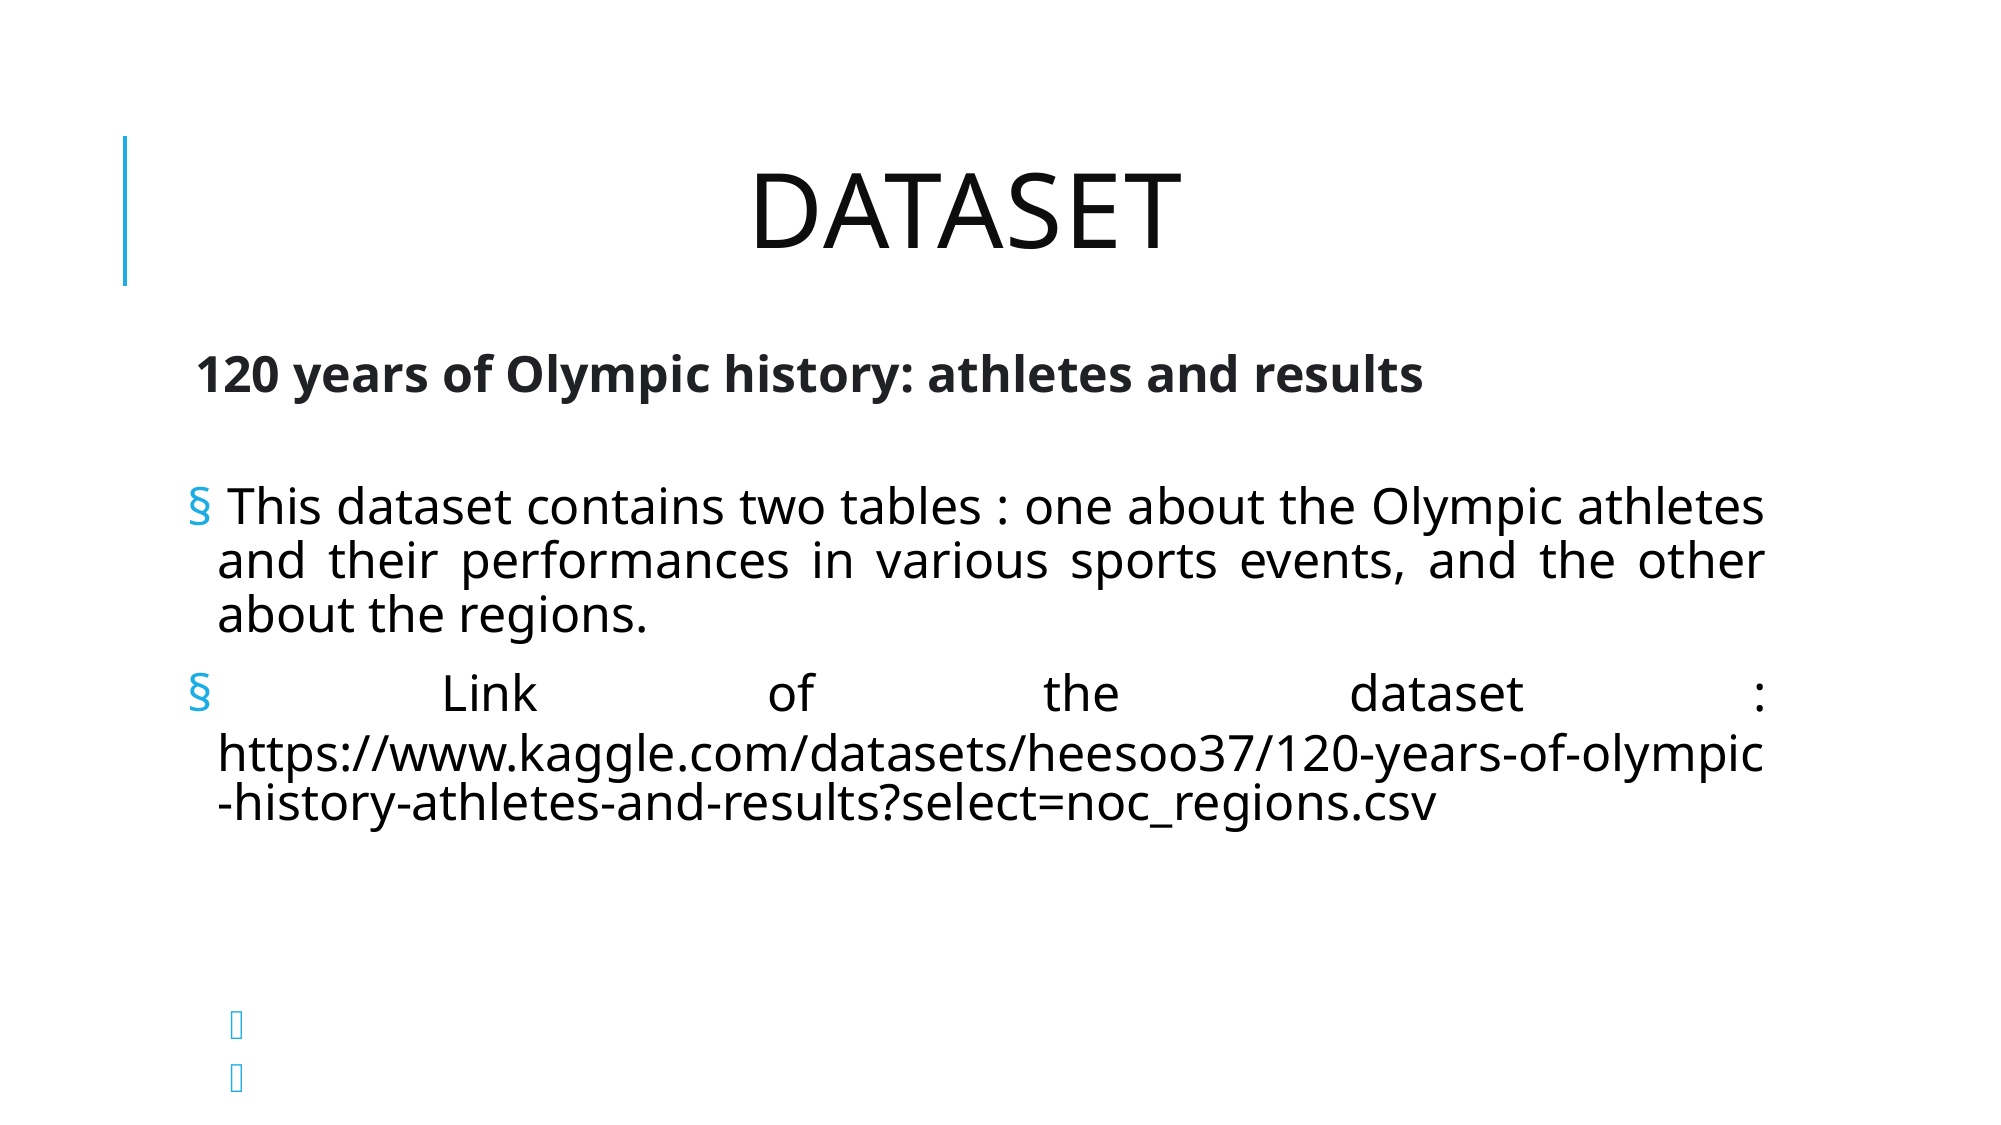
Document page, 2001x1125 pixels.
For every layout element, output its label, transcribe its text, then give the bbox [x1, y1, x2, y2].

list This dataset contains two tables : one about the Olympic athletes and their performances in various sports events, and the other about the regions. Link of the dataset : https://www.kaggle.com/datasets/heesoo37/120-years-of-olympic-history-athletes-and-results?select=noc_regions.csv [180, 530, 1775, 1050]
text_box 120 years of Olympic history: athletes and results [180, 341, 1831, 530]
title Dataset [168, 96, 1763, 343]
